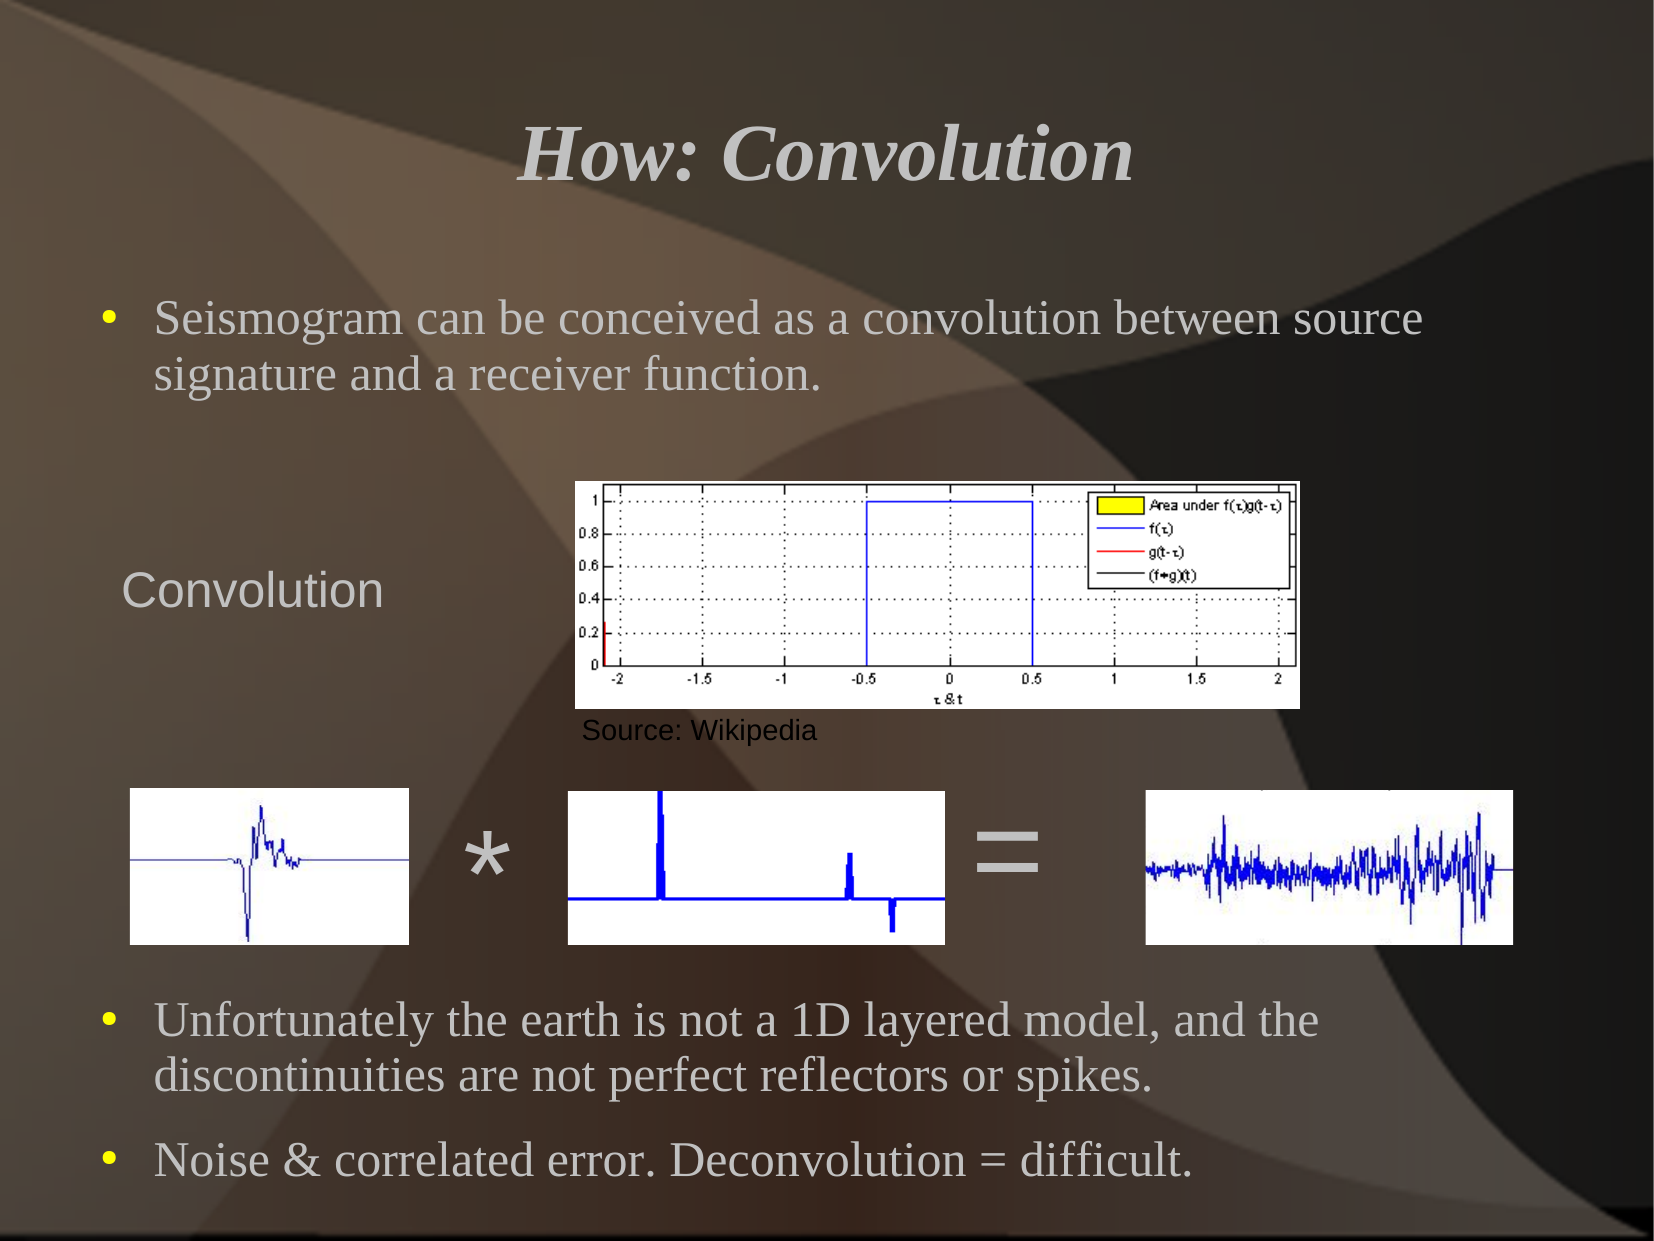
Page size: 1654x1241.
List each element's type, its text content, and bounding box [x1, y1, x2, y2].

list Unfortunately the earth is not a 1D layered model, and the discontinuities are not perfect reflectors or spikes. Noise & correlated error. Deconvolution = difficult. [82, 992, 1571, 1205]
title How: Convolution [82, 49, 1571, 257]
picture [0, 0, 1654, 1241]
text_box Source: Wikipedia [566, 706, 957, 755]
text_box * [448, 796, 556, 951]
list Seismogram can be conceived as a convolution between source signature and a receiver function. [82, 290, 1571, 438]
text_box Convolution [106, 555, 438, 626]
text_box = [956, 772, 1063, 928]
